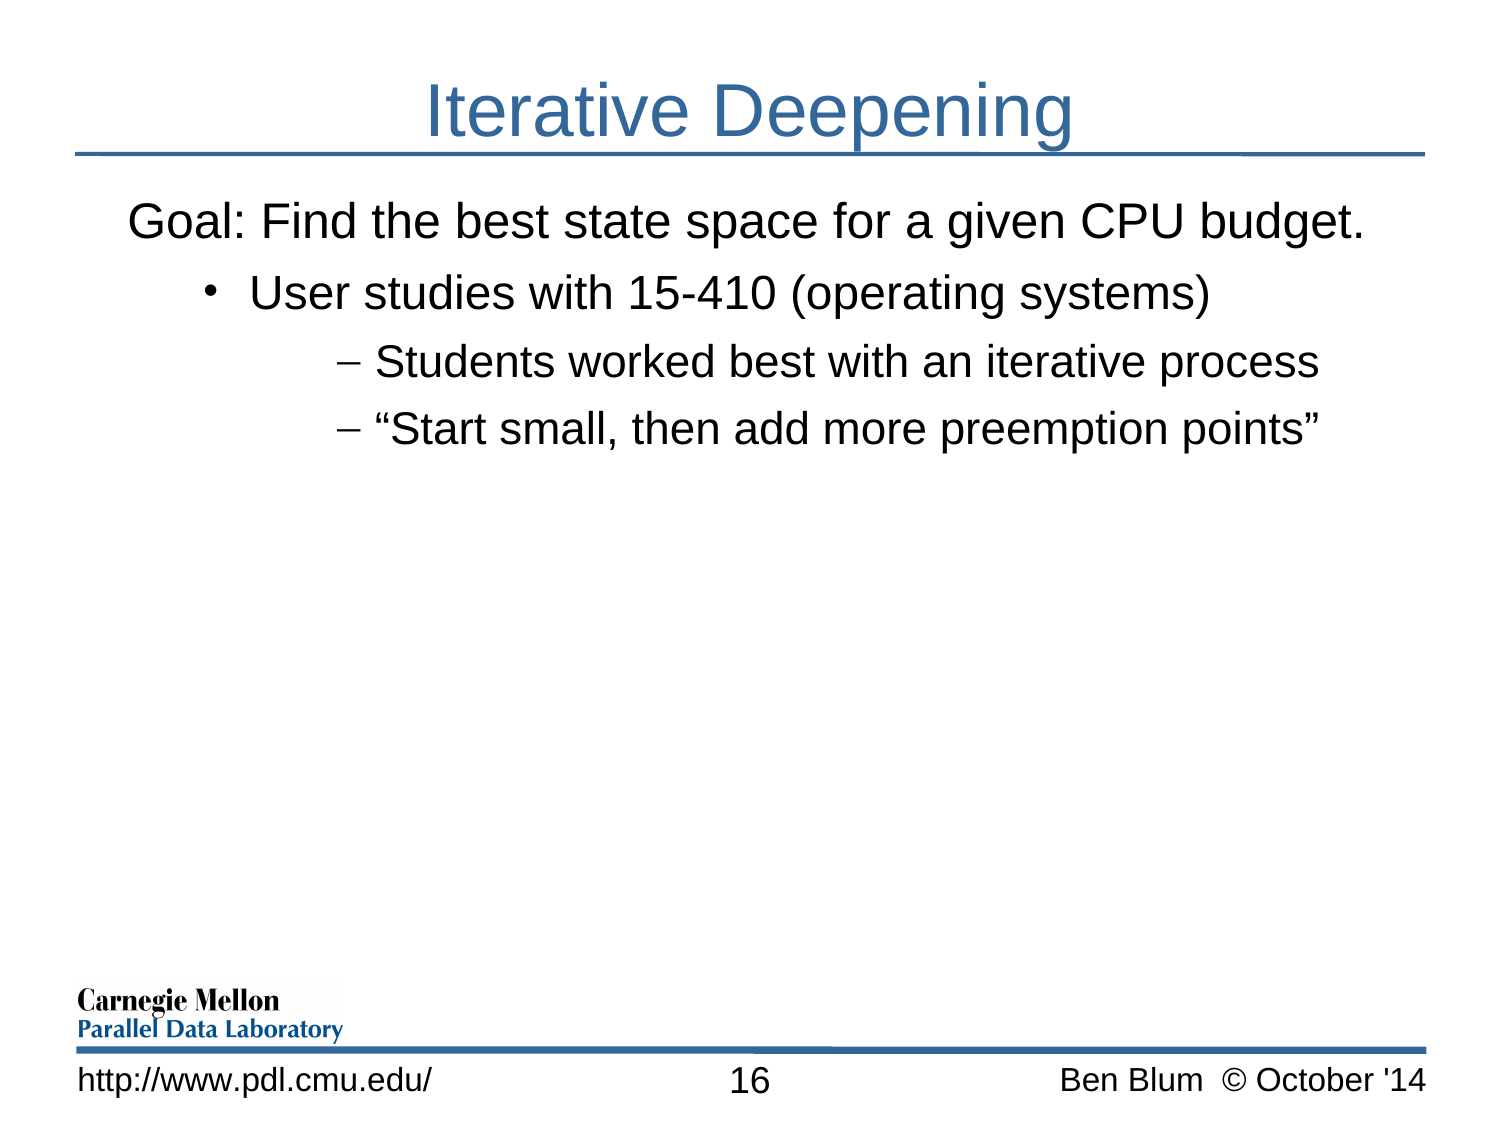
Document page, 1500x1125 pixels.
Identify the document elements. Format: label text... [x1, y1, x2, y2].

list Goal: Find the best state space for a given CPU budget. User studies with 15-410 (operating systems) Students worked best with an iterative process “Start small, then add more preemption points” [112, 181, 1426, 938]
title Iterative Deepening [112, 49, 1388, 163]
picture [77, 979, 343, 1044]
